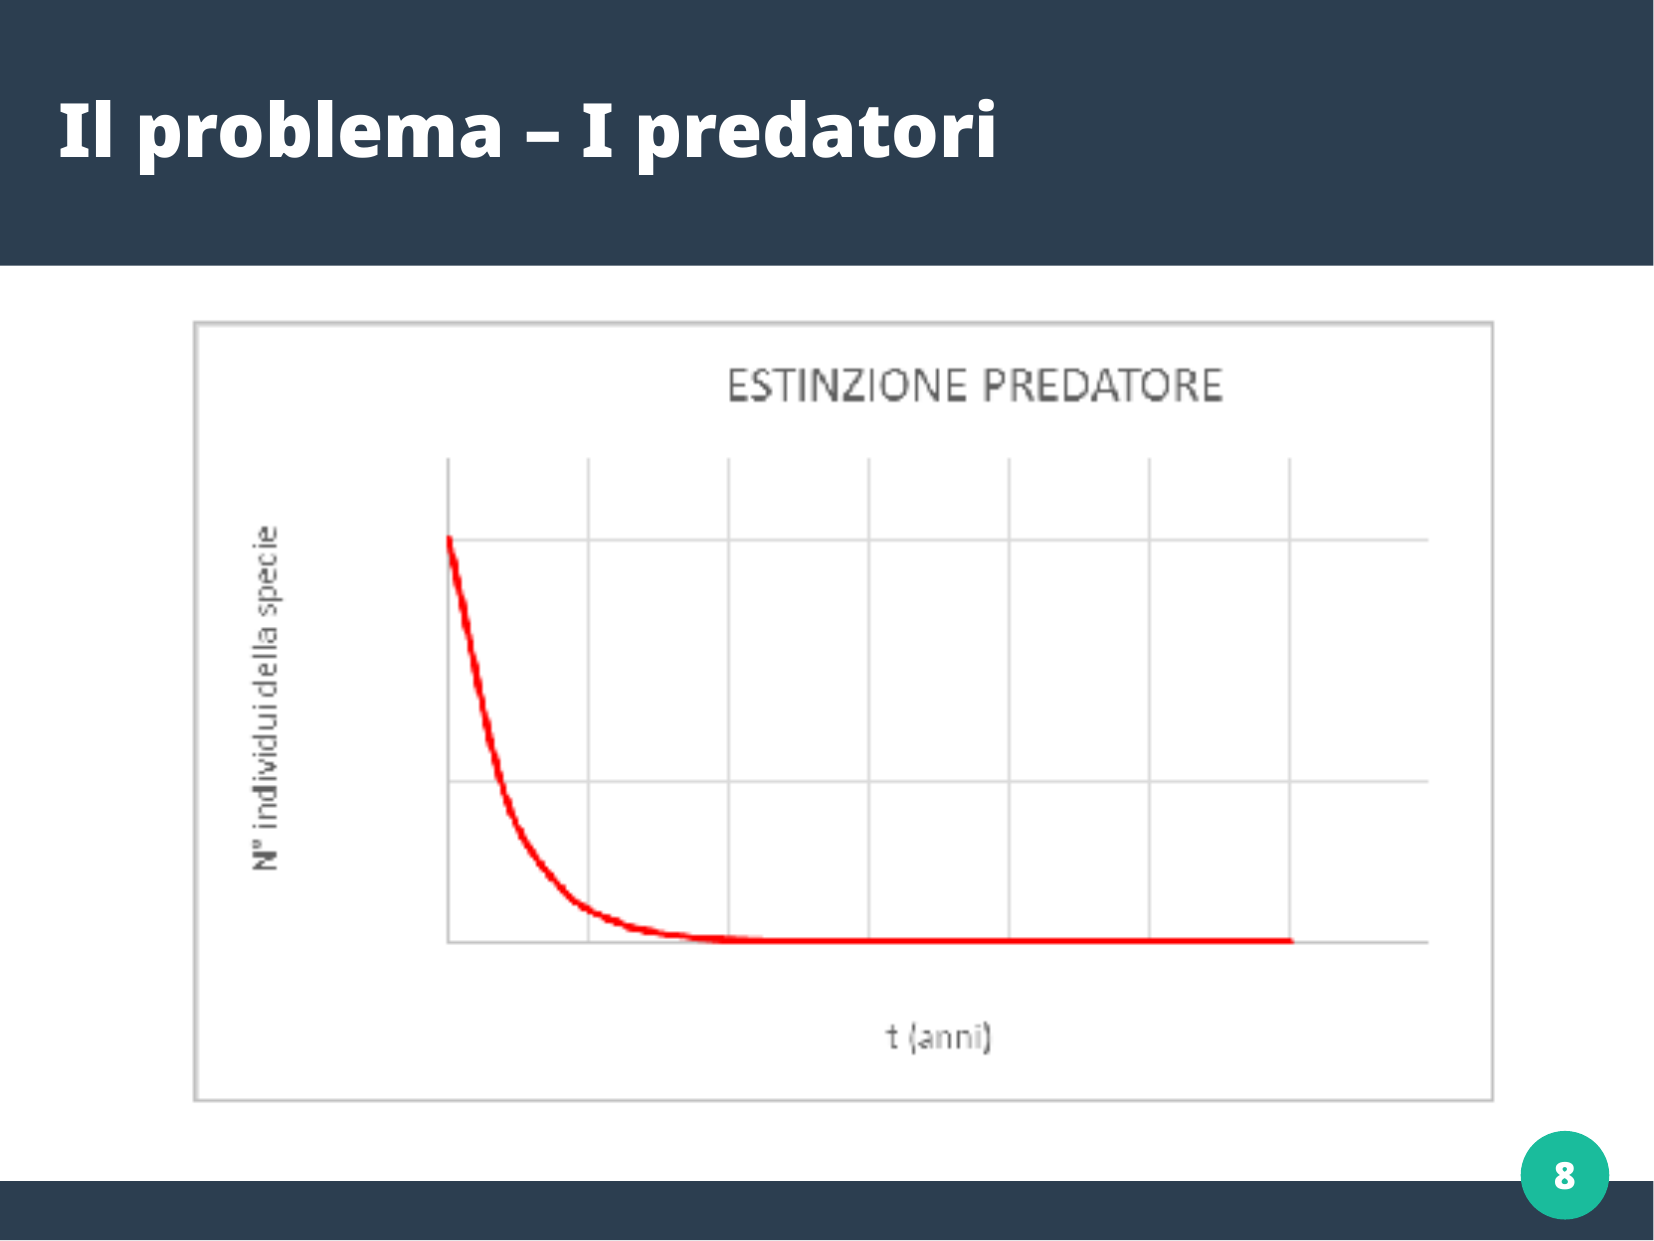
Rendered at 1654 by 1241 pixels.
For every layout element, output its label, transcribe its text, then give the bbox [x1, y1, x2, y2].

title Il problema – I predatori [59, 49, 1595, 207]
picture [188, 307, 1501, 1112]
